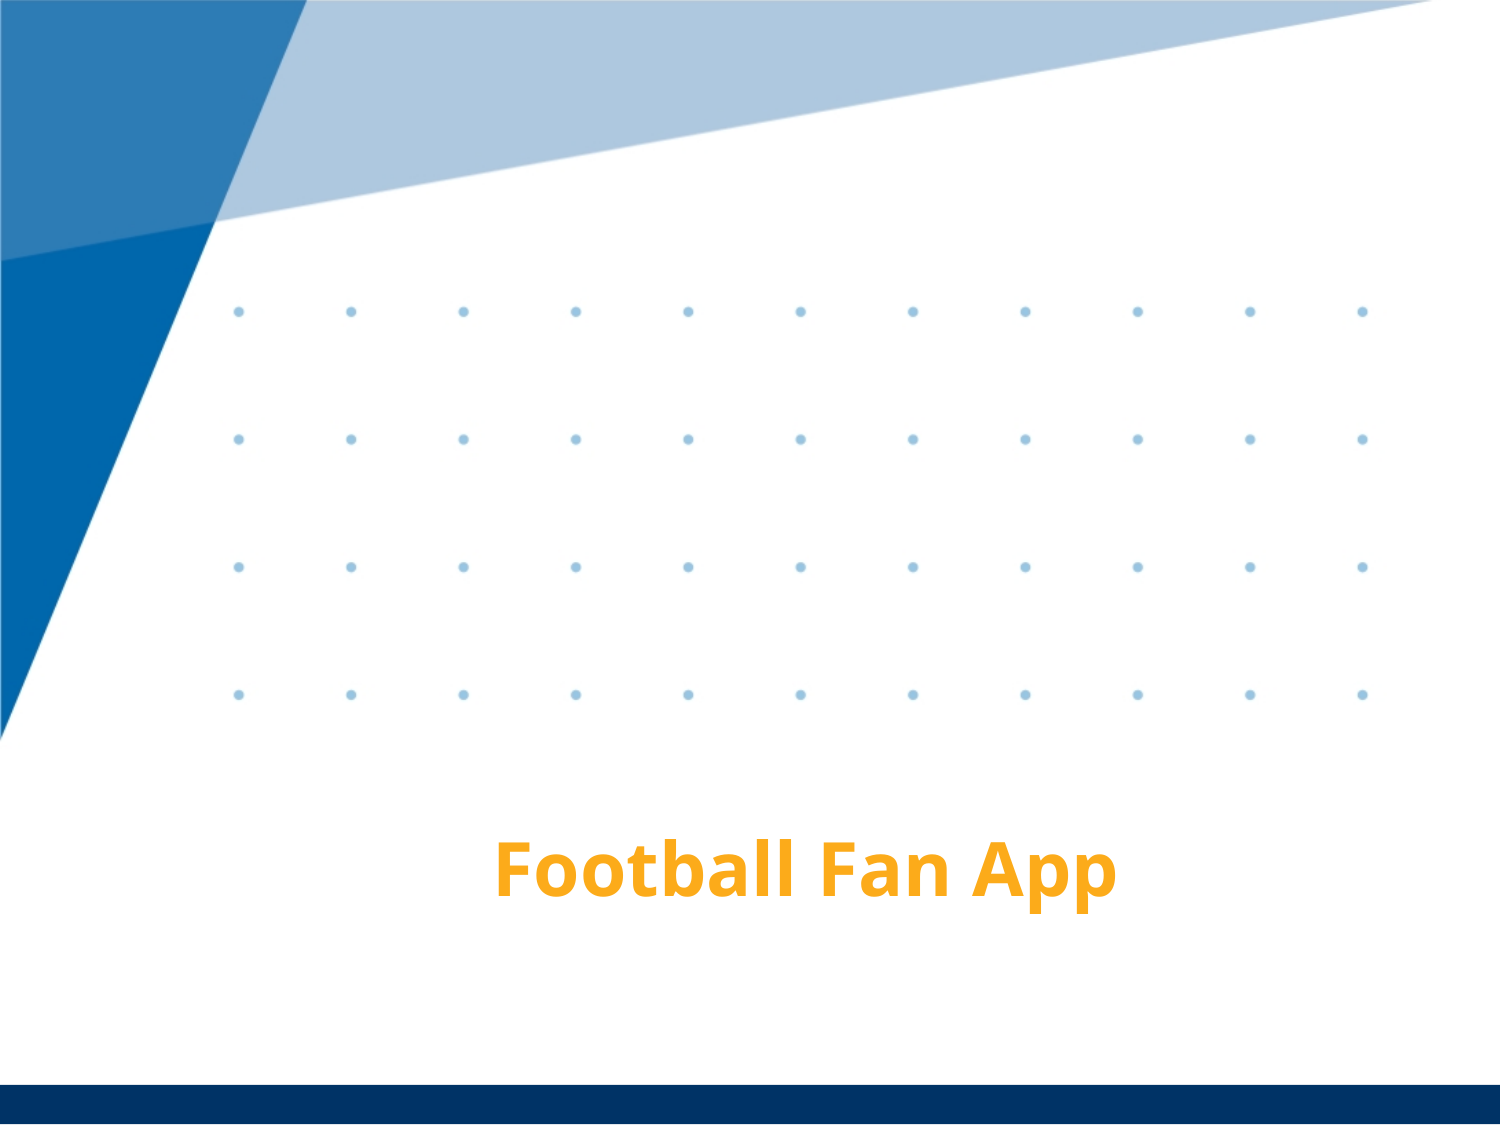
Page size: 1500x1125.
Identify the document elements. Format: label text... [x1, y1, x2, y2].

picture [0, 0, 1500, 842]
title Football Fan App [249, 808, 1363, 1051]
